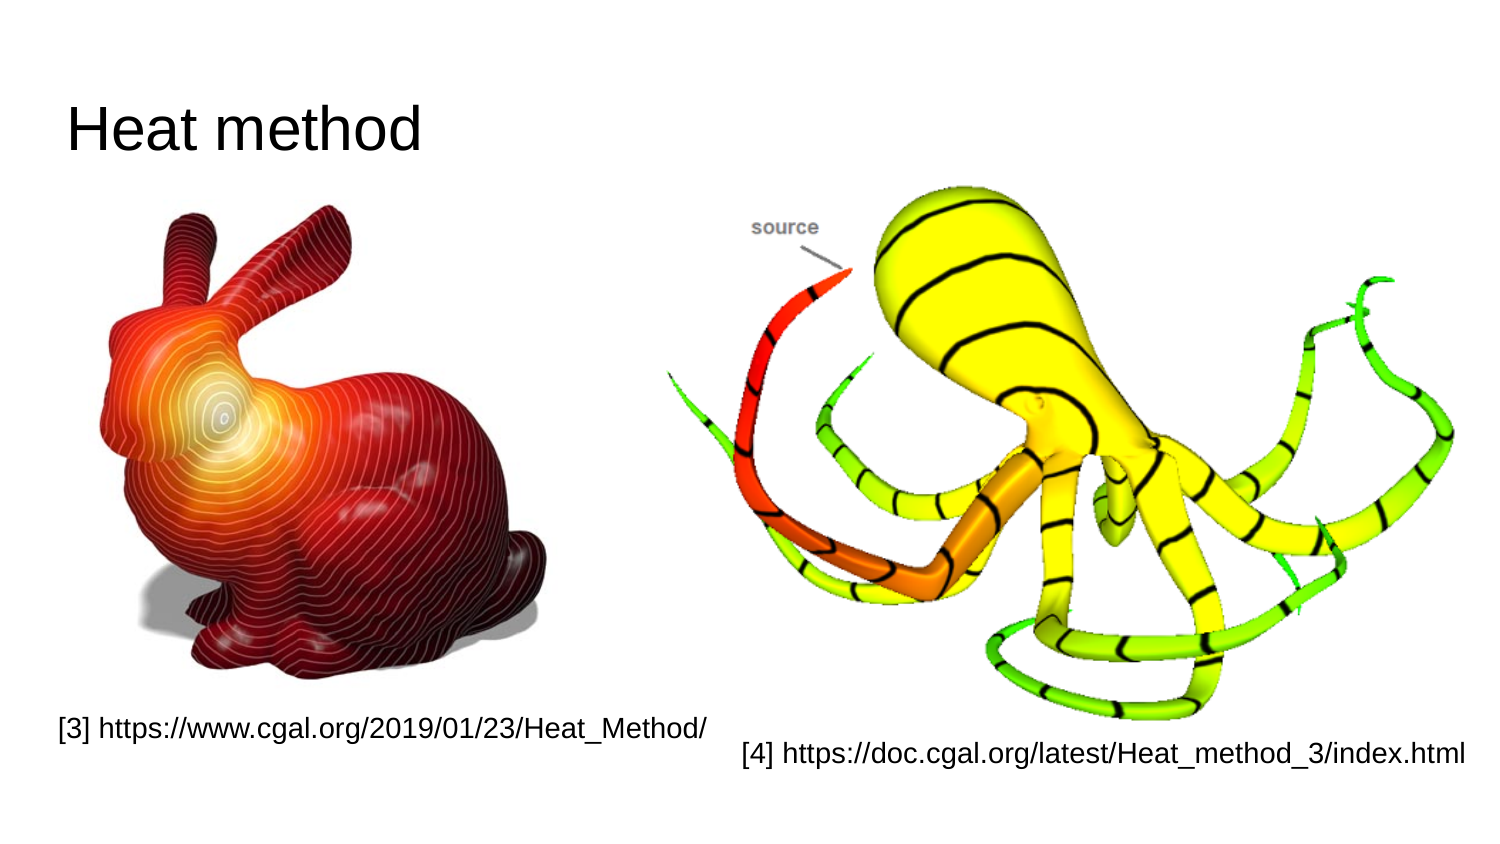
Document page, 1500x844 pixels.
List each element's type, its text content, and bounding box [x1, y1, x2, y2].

picture [611, 157, 1469, 718]
title Heat method [51, 72, 1449, 167]
text_box [3] https://www.cgal.org/2019/01/23/Heat_Method/ [42, 694, 740, 760]
text_box [4] https://doc.cgal.org/latest/Heat_method_3/index.html [726, 718, 1483, 793]
picture [64, 184, 594, 694]
